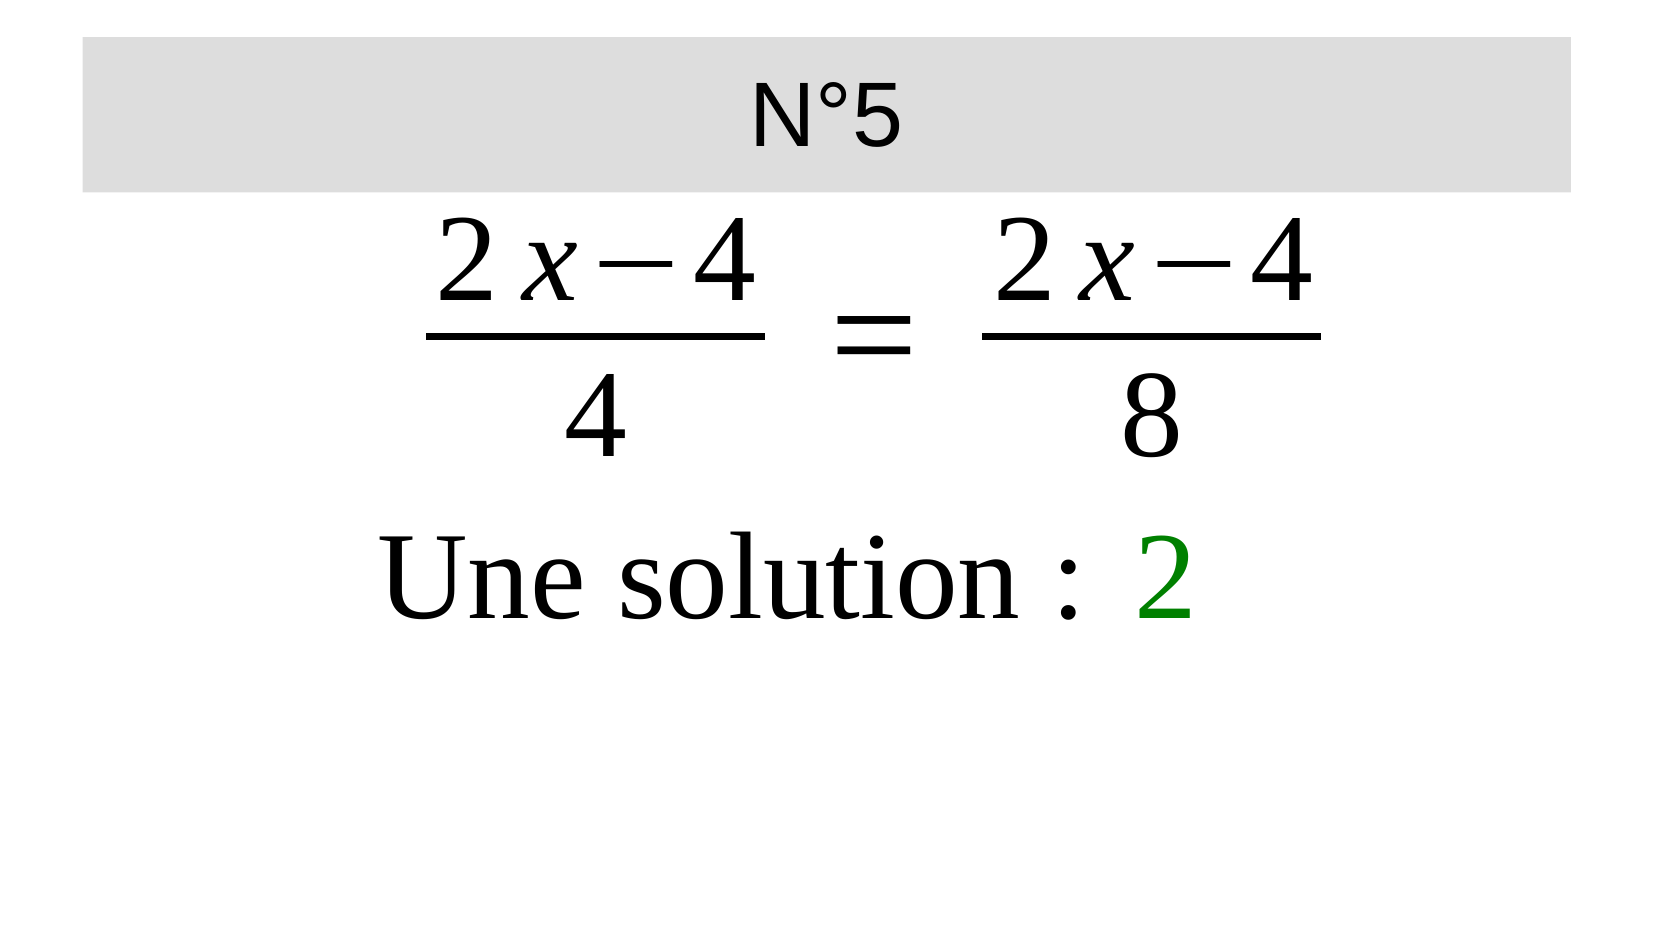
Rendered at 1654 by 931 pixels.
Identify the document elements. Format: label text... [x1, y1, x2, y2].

title N°5 [82, 37, 1571, 193]
chart [366, 507, 1205, 646]
chart [413, 189, 1334, 485]
